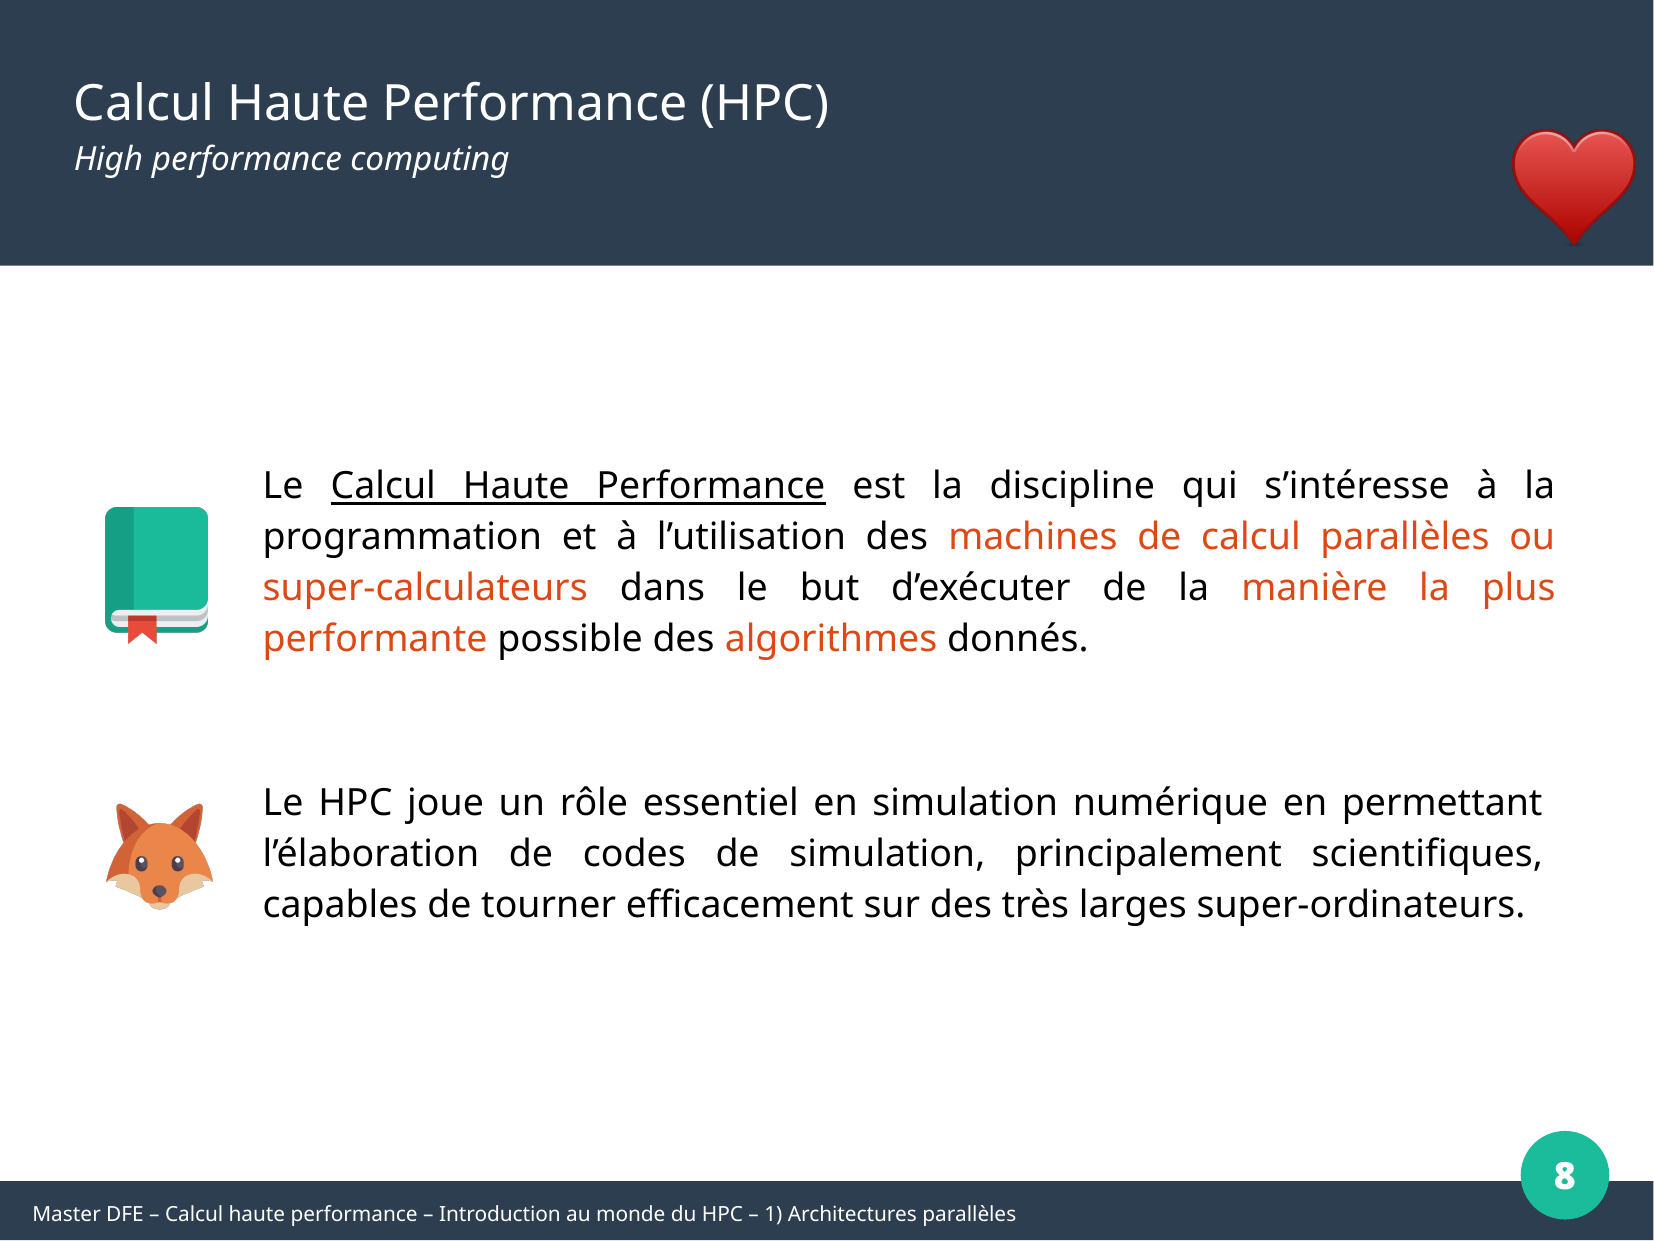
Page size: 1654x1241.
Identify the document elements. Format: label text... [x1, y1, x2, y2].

text_box Master DFE – Calcul haute performance – Introduction au monde du HPC – 1) Architectures parallèles [17, 1191, 1436, 1235]
text_box Le Calcul Haute Performance est la discipline qui s’intéresse à la programmation et à l’utilisation des machines de calcul parallèles ou super-calculateurs dans le but d’exécuter de la manière la plus performante possible des algorithmes donnés. [248, 451, 1571, 670]
picture [88, 507, 225, 644]
picture [1512, 129, 1636, 249]
text_box Le HPC joue un rôle essentiel en simulation numérique en permettant l’élaboration de codes de simulation, principalement scientifiques, capables de tourner efficacement sur des très larges super-ordinateurs. [248, 767, 1560, 935]
text_box Calcul Haute Performance (HPC) High performance computing [59, 59, 1477, 187]
picture [106, 803, 213, 910]
